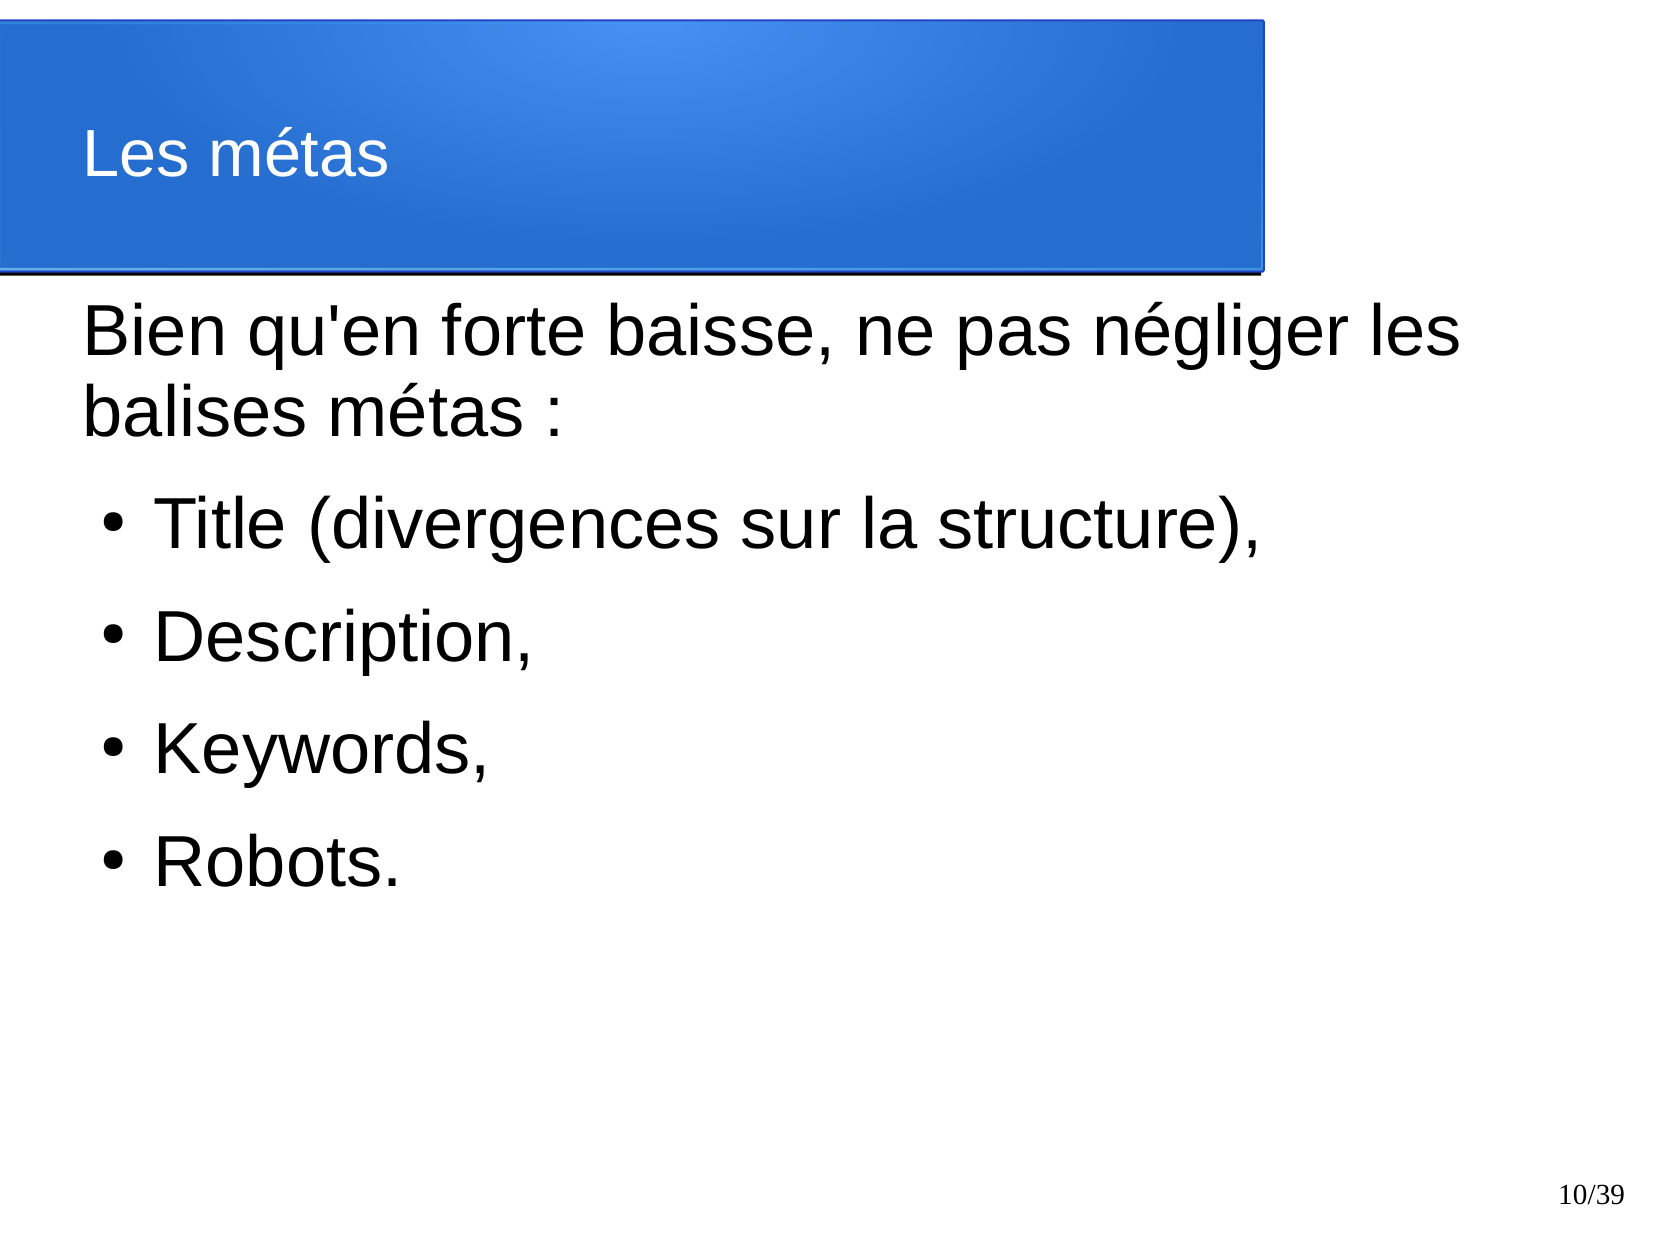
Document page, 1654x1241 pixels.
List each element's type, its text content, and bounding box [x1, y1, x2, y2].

list Bien qu'en forte baisse, ne pas négliger les balises métas : Title (divergences sur la structure), Description, Keywords, Robots. [82, 290, 1538, 1010]
title Les métas [82, 49, 1250, 257]
